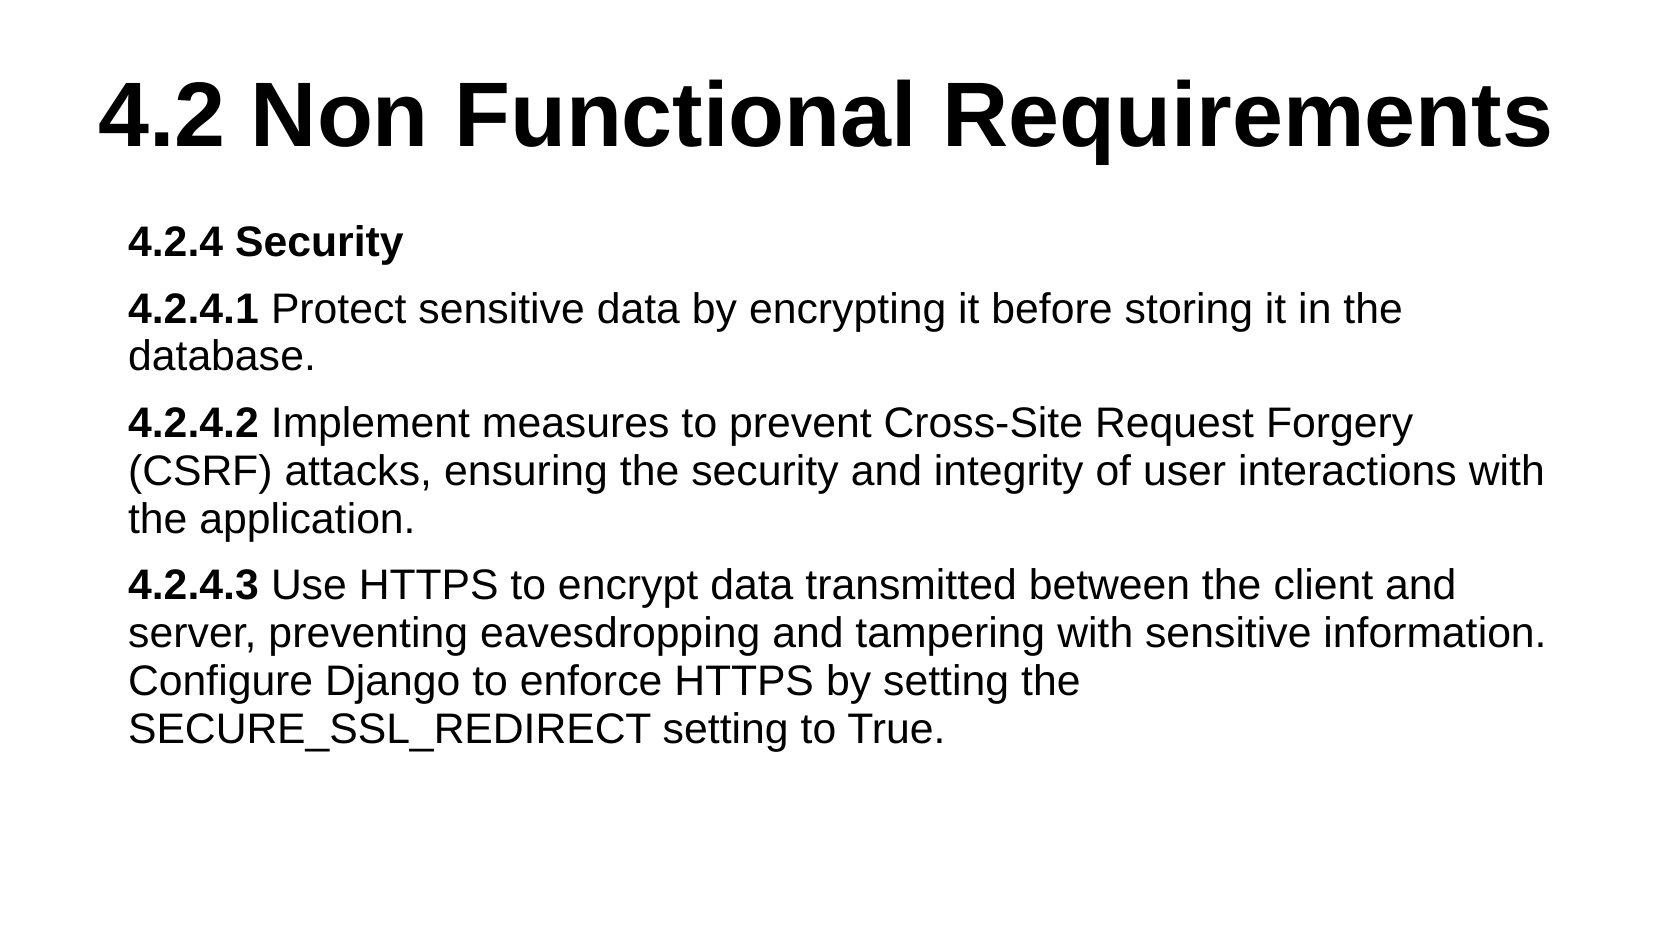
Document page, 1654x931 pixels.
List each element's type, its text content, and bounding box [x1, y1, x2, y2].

title 4.2 Non Functional Requirements [82, 37, 1571, 193]
list 4.2.4 Security 4.2.4.1 Protect sensitive data by encrypting it before storing it in the database. 4.2.4.2 Implement measures to prevent Cross-Site Request Forgery (CSRF) attacks, ensuring the security and integrity of user interactions with the application. 4.2.4.3 Use HTTPS to encrypt data transmitted between the client and server, preventing eavesdropping and tampering with sensitive information. Configure Django to enforce HTTPS by setting the SECURE_SSL_REDIRECT setting to True. [82, 217, 1571, 758]
